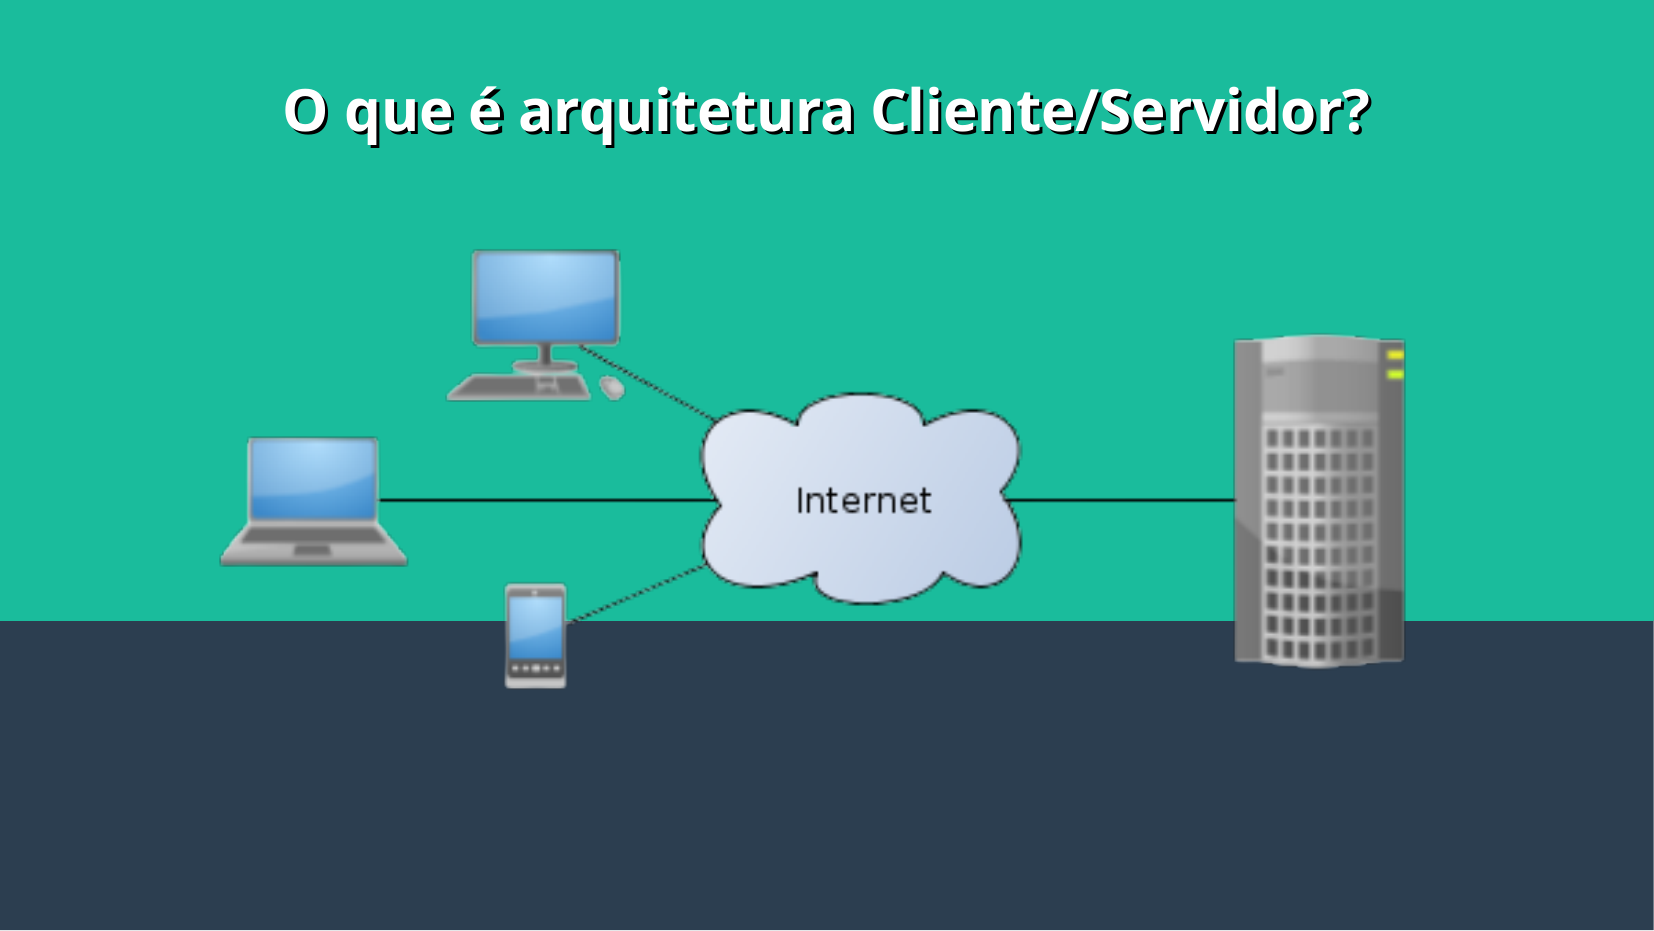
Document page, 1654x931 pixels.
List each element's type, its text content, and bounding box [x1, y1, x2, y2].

picture [177, 206, 1447, 827]
title O que é arquitetura Cliente/Servidor? [59, 29, 1595, 148]
